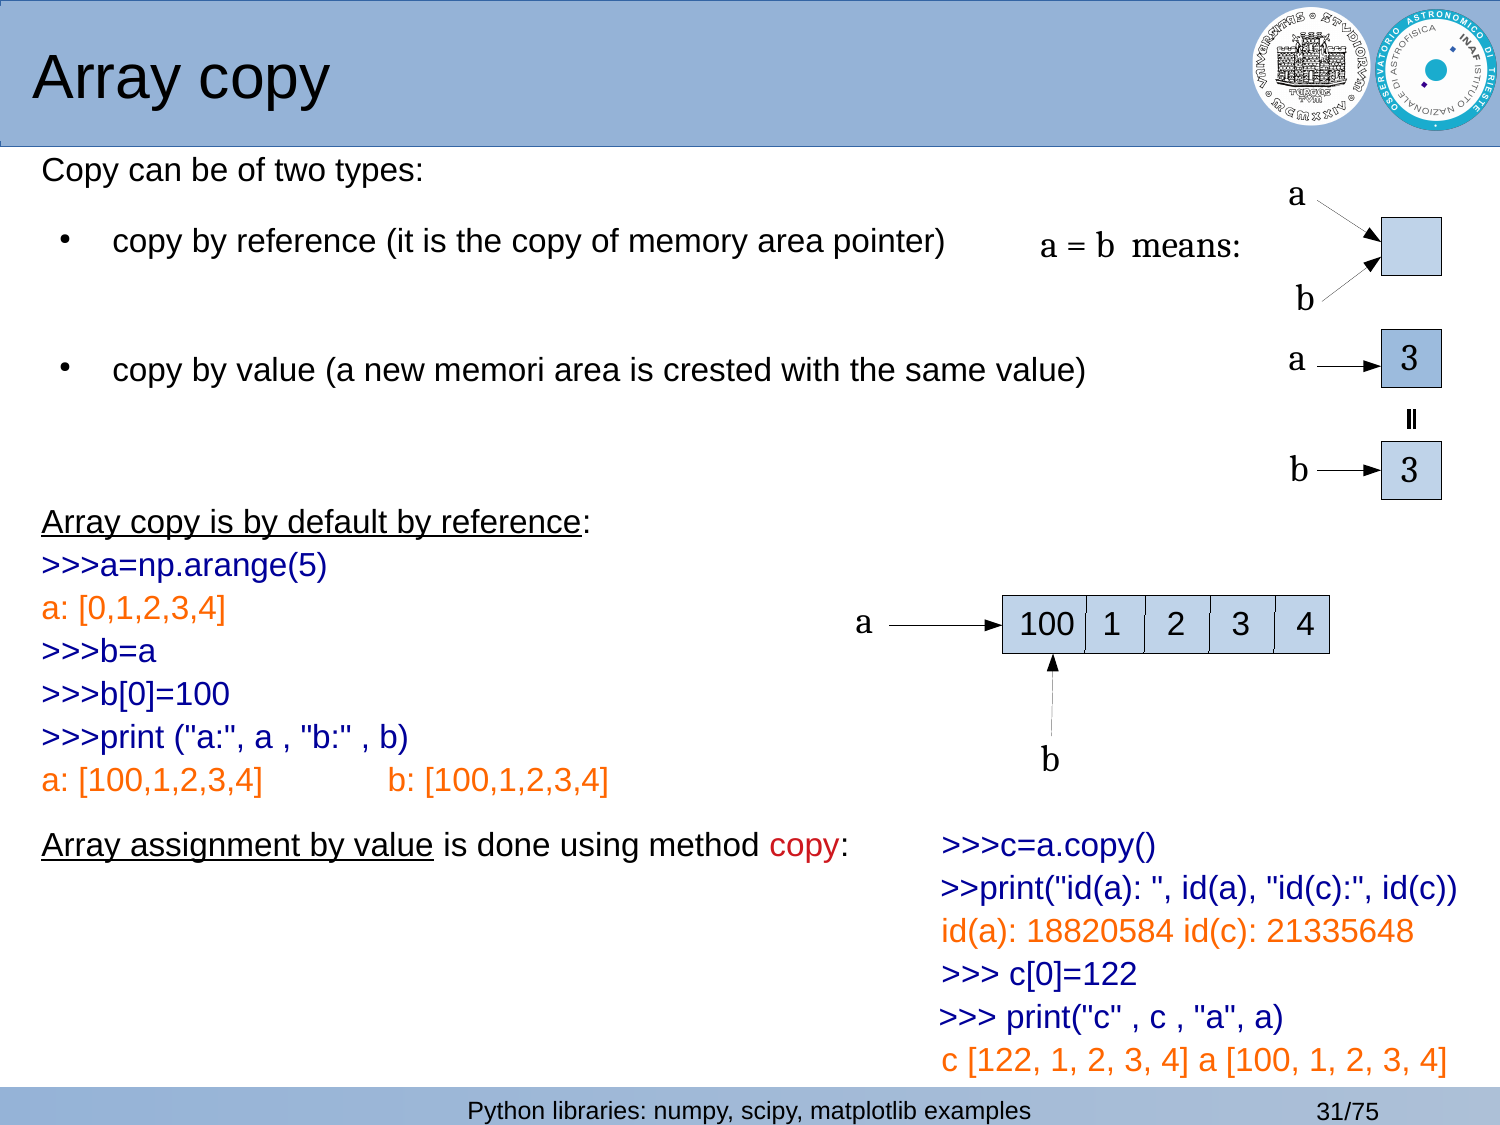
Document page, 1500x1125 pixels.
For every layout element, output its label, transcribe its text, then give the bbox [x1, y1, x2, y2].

text_box 3 [1386, 329, 1438, 389]
text_box [1438, 441, 1442, 500]
picture [1253, 0, 1500, 140]
text_box a = b means: [1025, 216, 1346, 364]
text_box 100 1 2 3 4 [1004, 597, 1346, 687]
text_box a [840, 592, 893, 652]
text_box a [1273, 164, 1326, 216]
text_box b [1274, 440, 1327, 500]
text_box [1381, 217, 1442, 276]
list Copy can be of two types: copy by reference (it is the copy of memory area pointer) copy by value (a new memori area is crested with the same value) Array copy is by default by reference: >>>a=np.arange(5) a: [0,1,2,3,4] >>>b=a >>>b[0]=100 >>>print ("a:", a , "b:" , b) a: [100,1,2,3,4] b: [100,1,2,3,4] Array assignment by value is done using method copy: >>>c=a.copy() >>print("id(a): ", id(a), "id(c):", id(c)) id(a): 18820584 id(c): 21335648 >>> c[0]=122 >>> print("c" , c , "a", a) c [122, 1, 2, 3, 4] a [100, 1, 2, 3, 4] [26, 140, 1500, 1058]
text_box b [1280, 269, 1332, 328]
text_box a [1273, 329, 1326, 389]
text_box [1438, 329, 1442, 388]
text_box [1002, 595, 1086, 654]
text_box 3 [1386, 441, 1438, 501]
text_box [1381, 441, 1386, 500]
text_box b [1025, 730, 1078, 789]
text_box [1381, 329, 1386, 388]
text_box Array copy [0, 5, 1253, 141]
